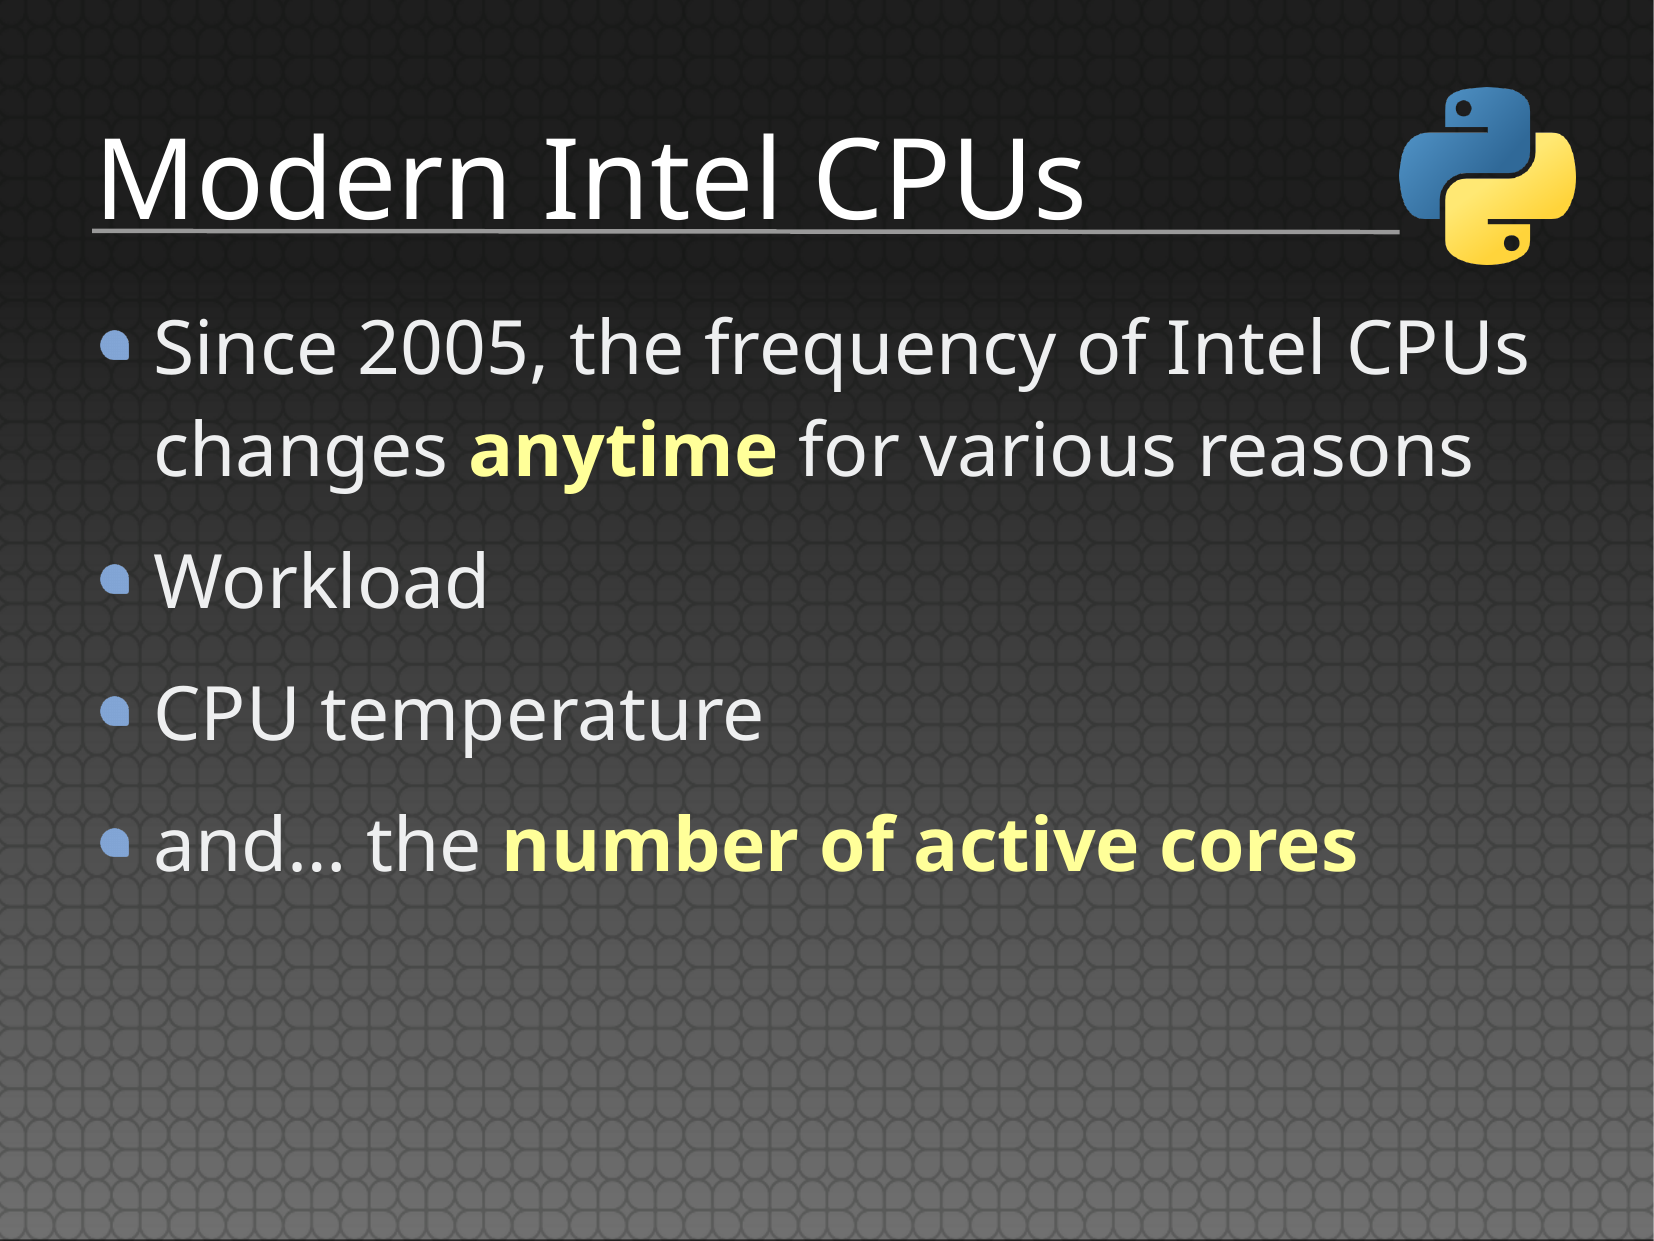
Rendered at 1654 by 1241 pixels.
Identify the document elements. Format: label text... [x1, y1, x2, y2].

list Since 2005, the frequency of Intel CPUs changes anytime for various reasons Workload CPU temperature and… the number of active cores [82, 293, 1571, 1034]
title Modern Intel CPUs [94, 100, 1426, 251]
picture [0, 0, 1654, 1241]
